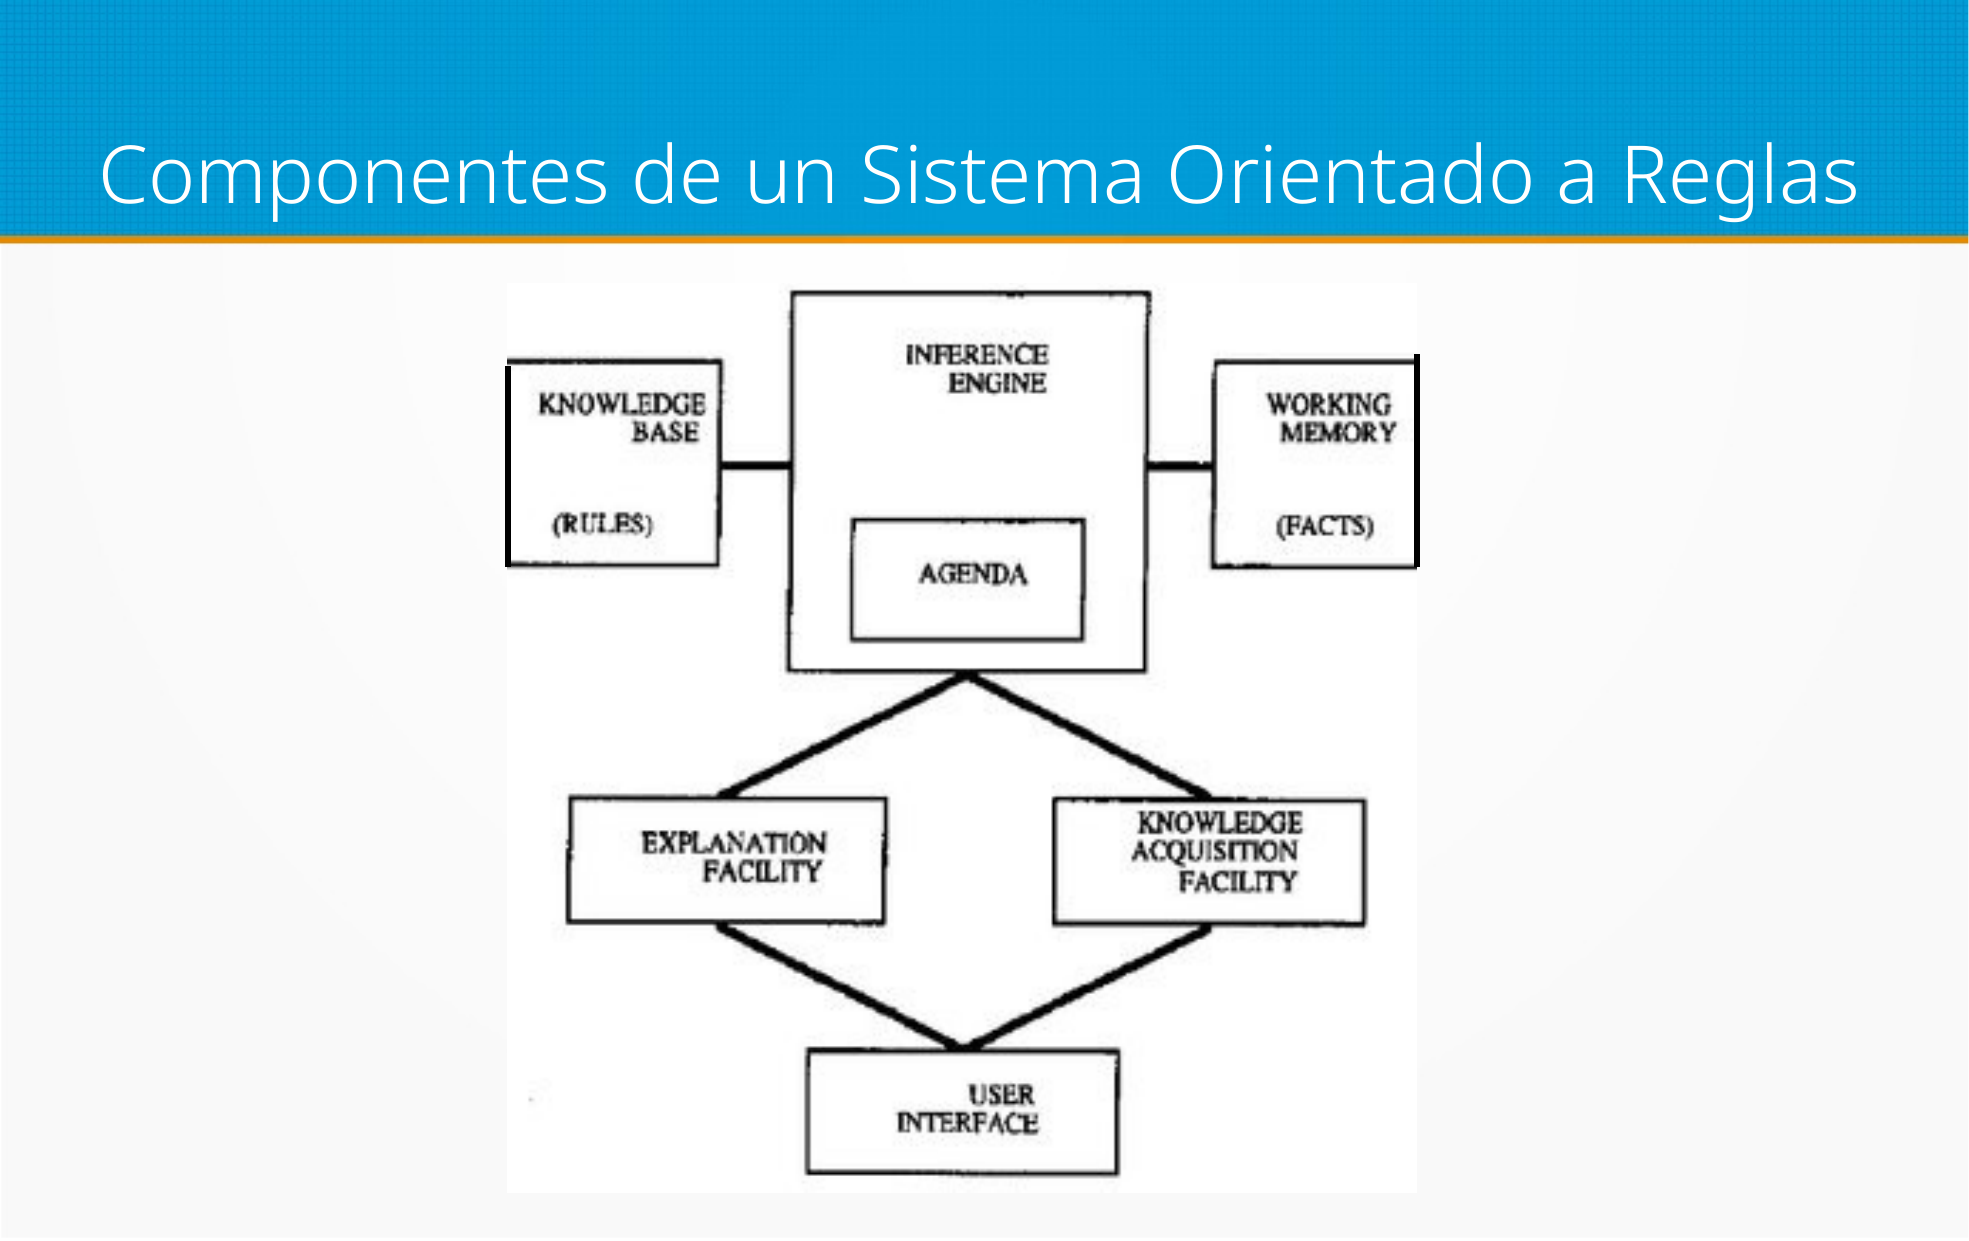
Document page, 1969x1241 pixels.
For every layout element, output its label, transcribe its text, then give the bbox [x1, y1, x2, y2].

title Componentes de un Sistema Orientado a Reglas [98, 19, 1870, 227]
picture [0, 233, 1969, 1241]
